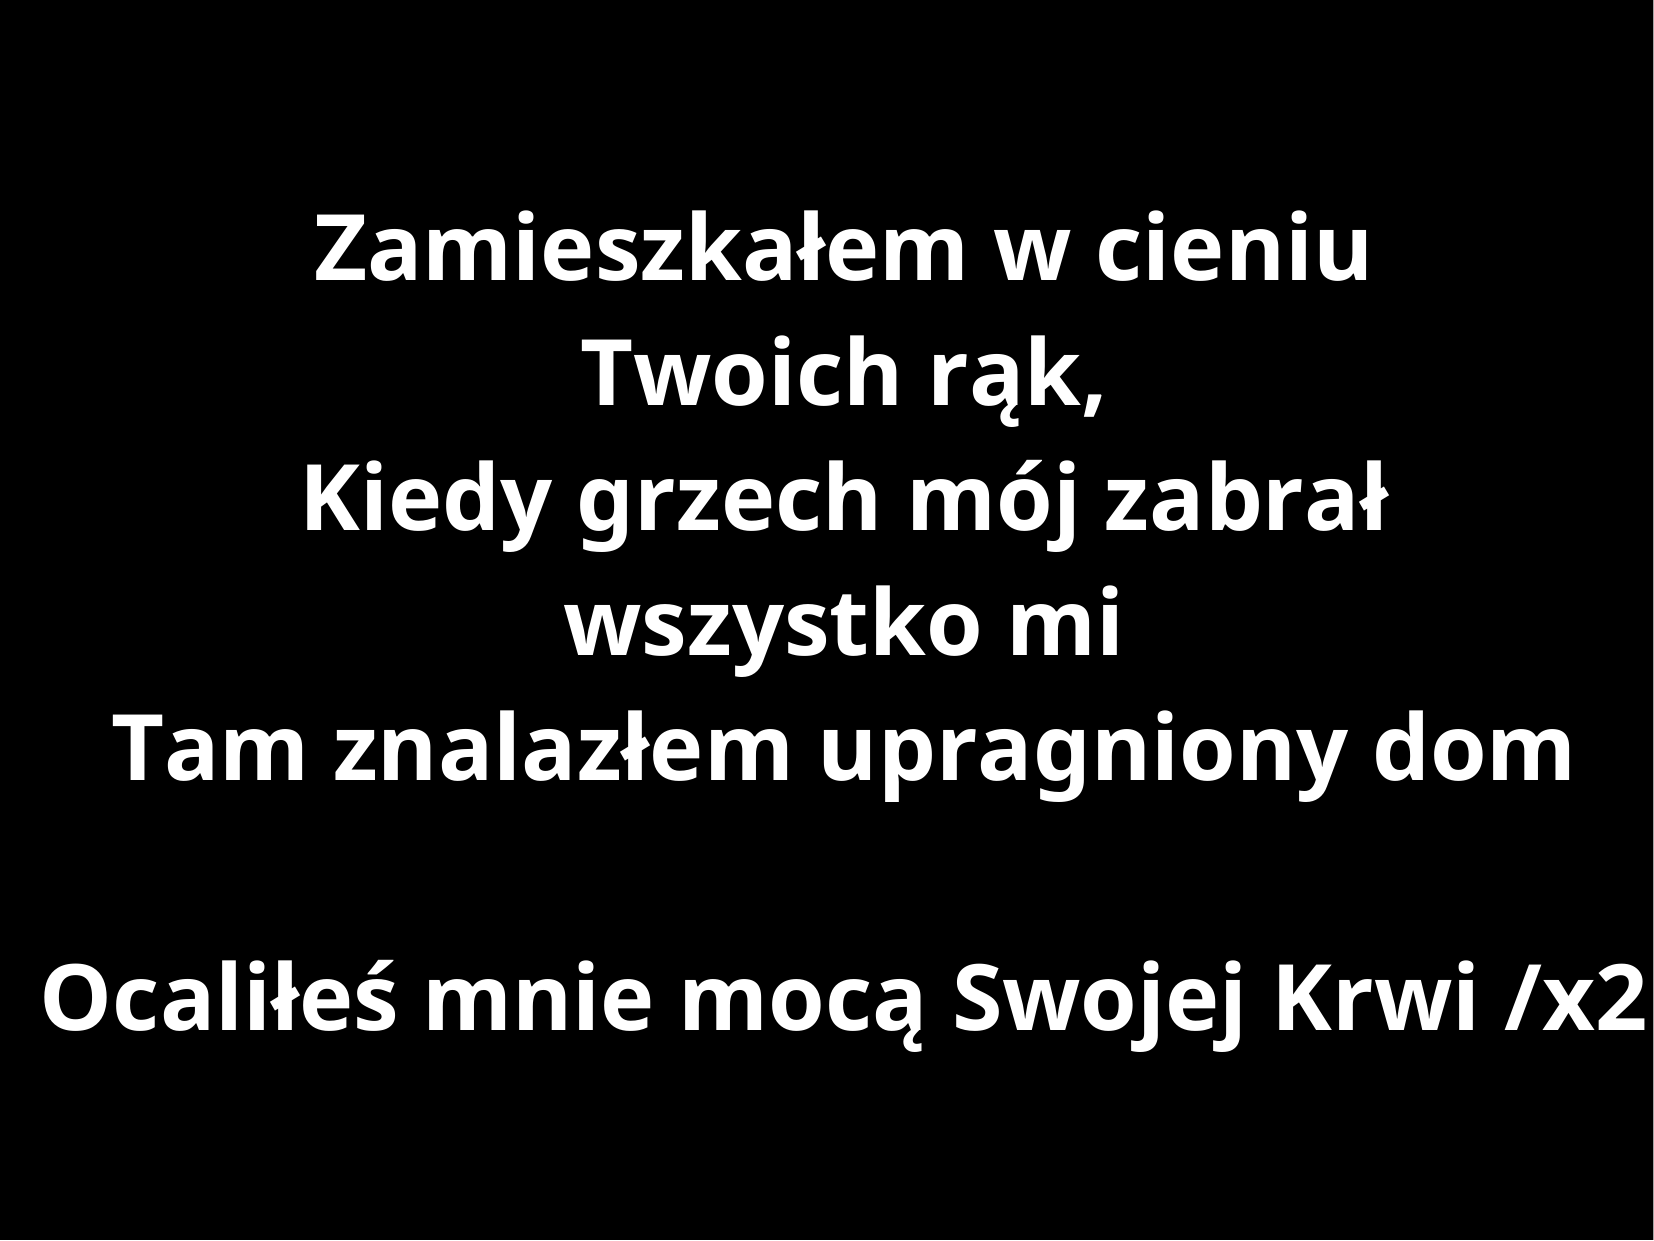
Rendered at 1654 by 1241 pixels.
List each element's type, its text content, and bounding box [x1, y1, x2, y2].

subtitle Zamieszkałem w cieniu Twoich rąk, Kiedy grzech mój zabrał wszystko mi Tam znalazłem upragniony dom Ocaliłeś mnie mocą Swojej Krwi /x2 [0, 0, 1654, 1241]
